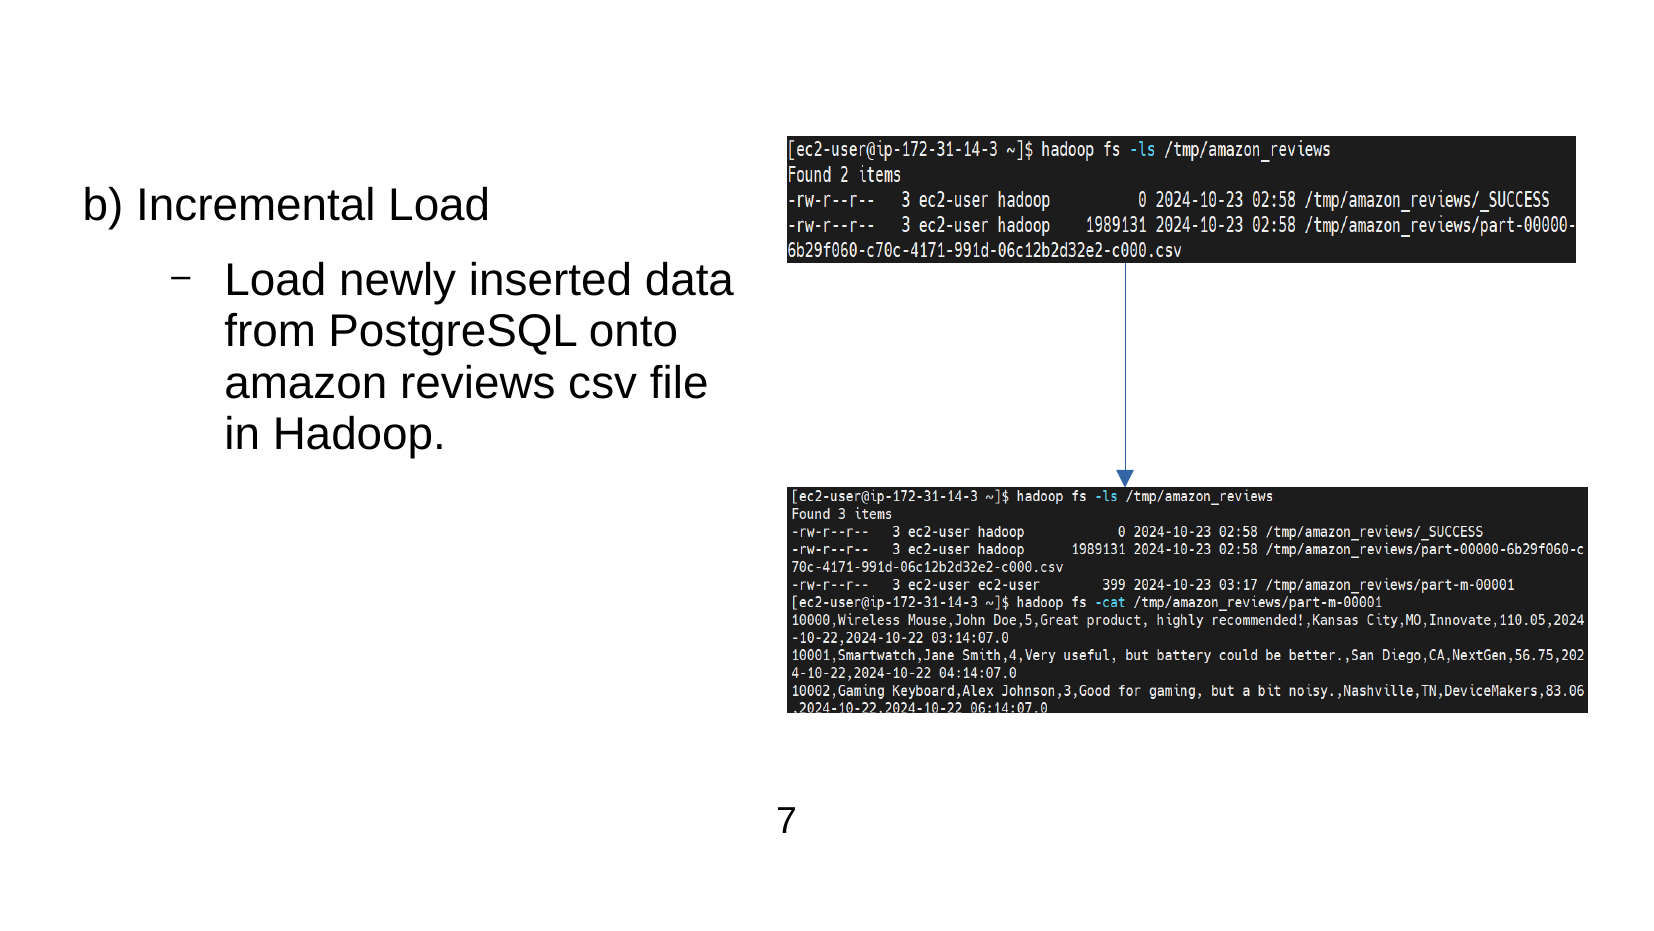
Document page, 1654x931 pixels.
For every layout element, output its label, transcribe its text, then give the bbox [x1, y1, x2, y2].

picture [787, 136, 1576, 263]
picture [787, 487, 1588, 713]
list b) Incremental Load Load newly inserted data from PostgreSQL onto amazon reviews csv file in Hadoop. [82, 75, 751, 488]
text_box <number> [761, 792, 1013, 863]
